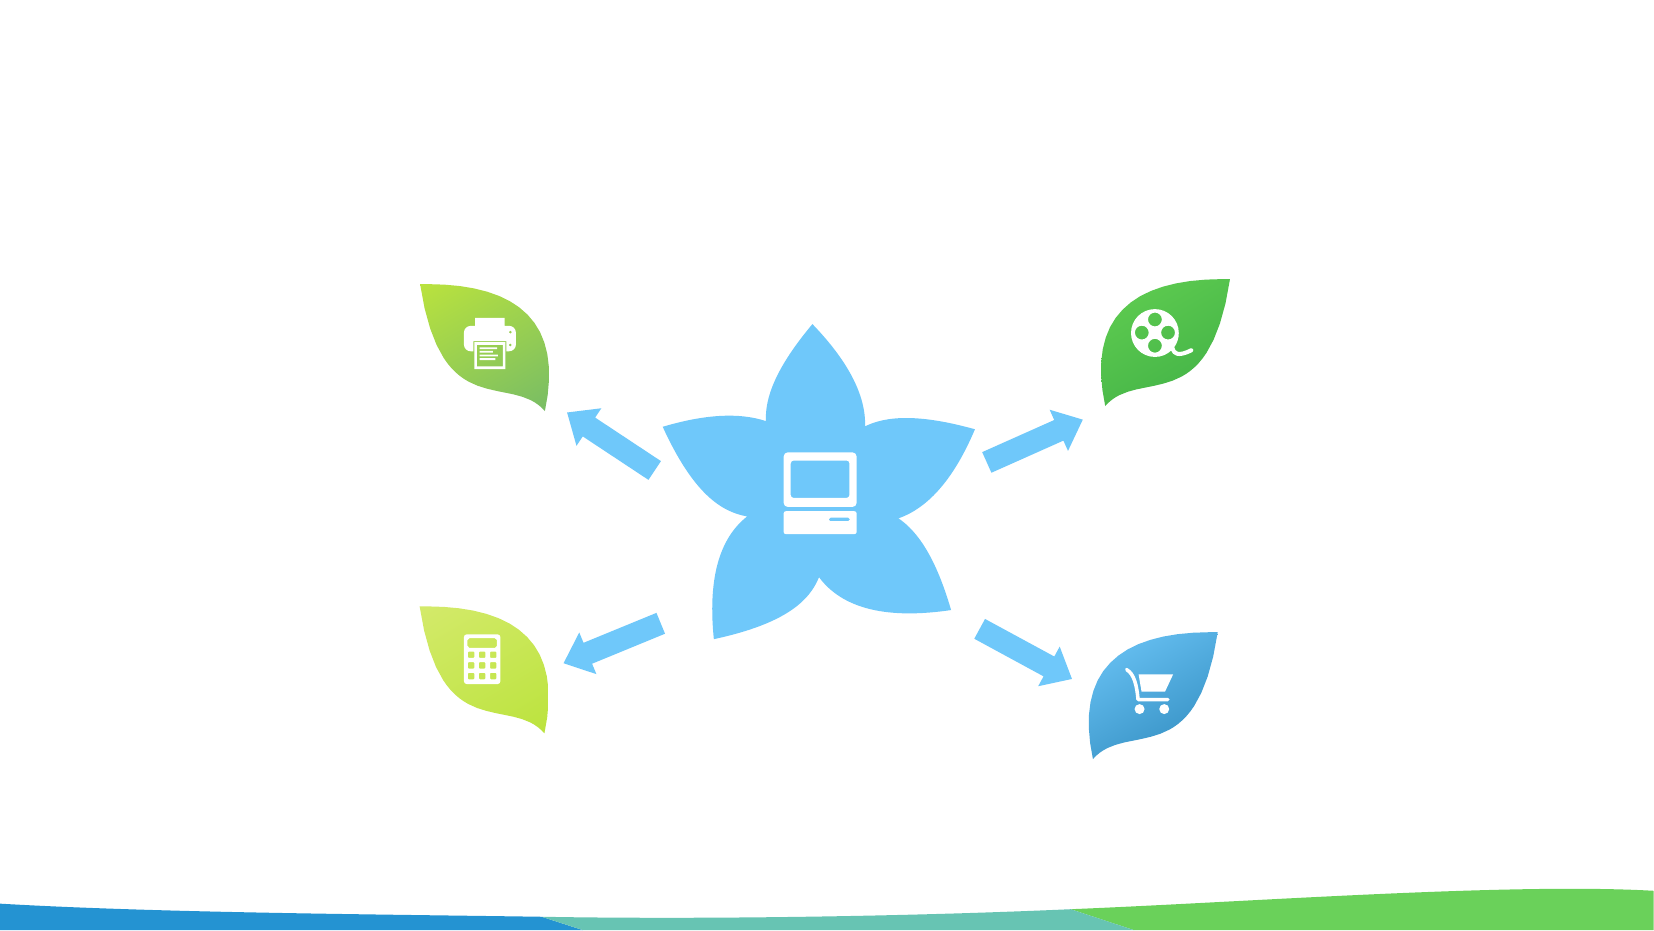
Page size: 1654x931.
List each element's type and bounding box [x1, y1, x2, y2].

text_box [982, 409, 1083, 473]
text_box [563, 612, 666, 675]
text_box [974, 618, 1072, 687]
text_box [1101, 279, 1231, 407]
text_box [662, 324, 975, 640]
text_box [1088, 632, 1218, 760]
text_box [420, 284, 550, 412]
text_box [419, 606, 549, 734]
text_box [567, 408, 661, 480]
